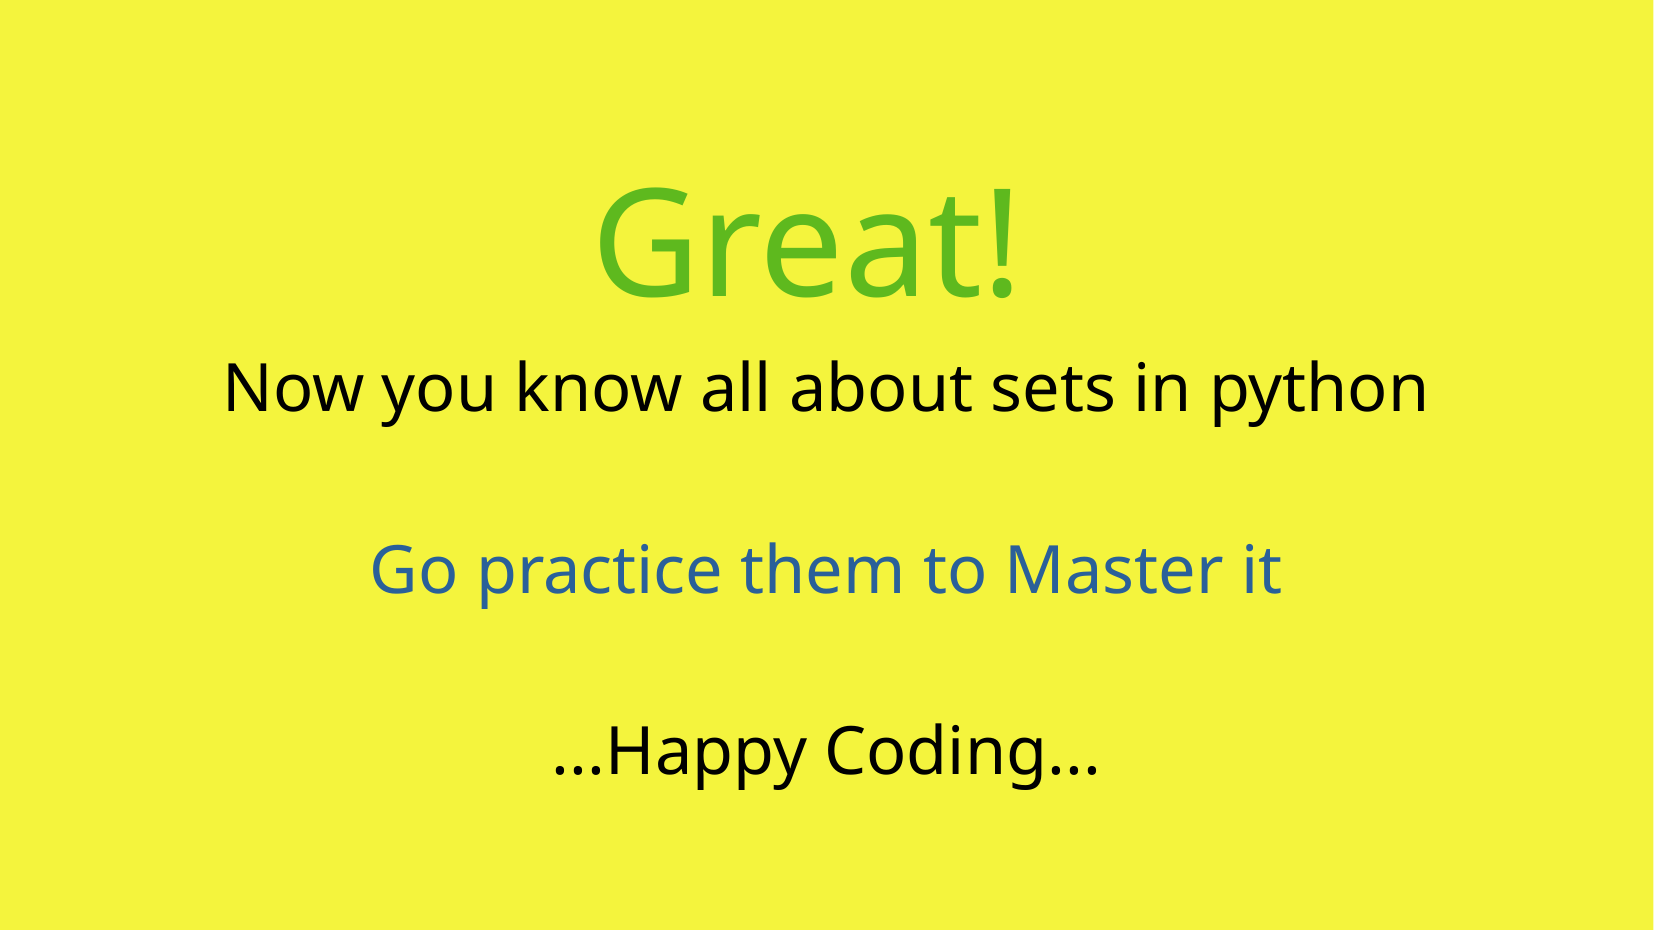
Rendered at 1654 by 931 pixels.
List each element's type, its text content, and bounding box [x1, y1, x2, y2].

subtitle Great! Now you know all about sets in python Go practice them to Master it ...Happy Coding... [82, 105, 1571, 826]
